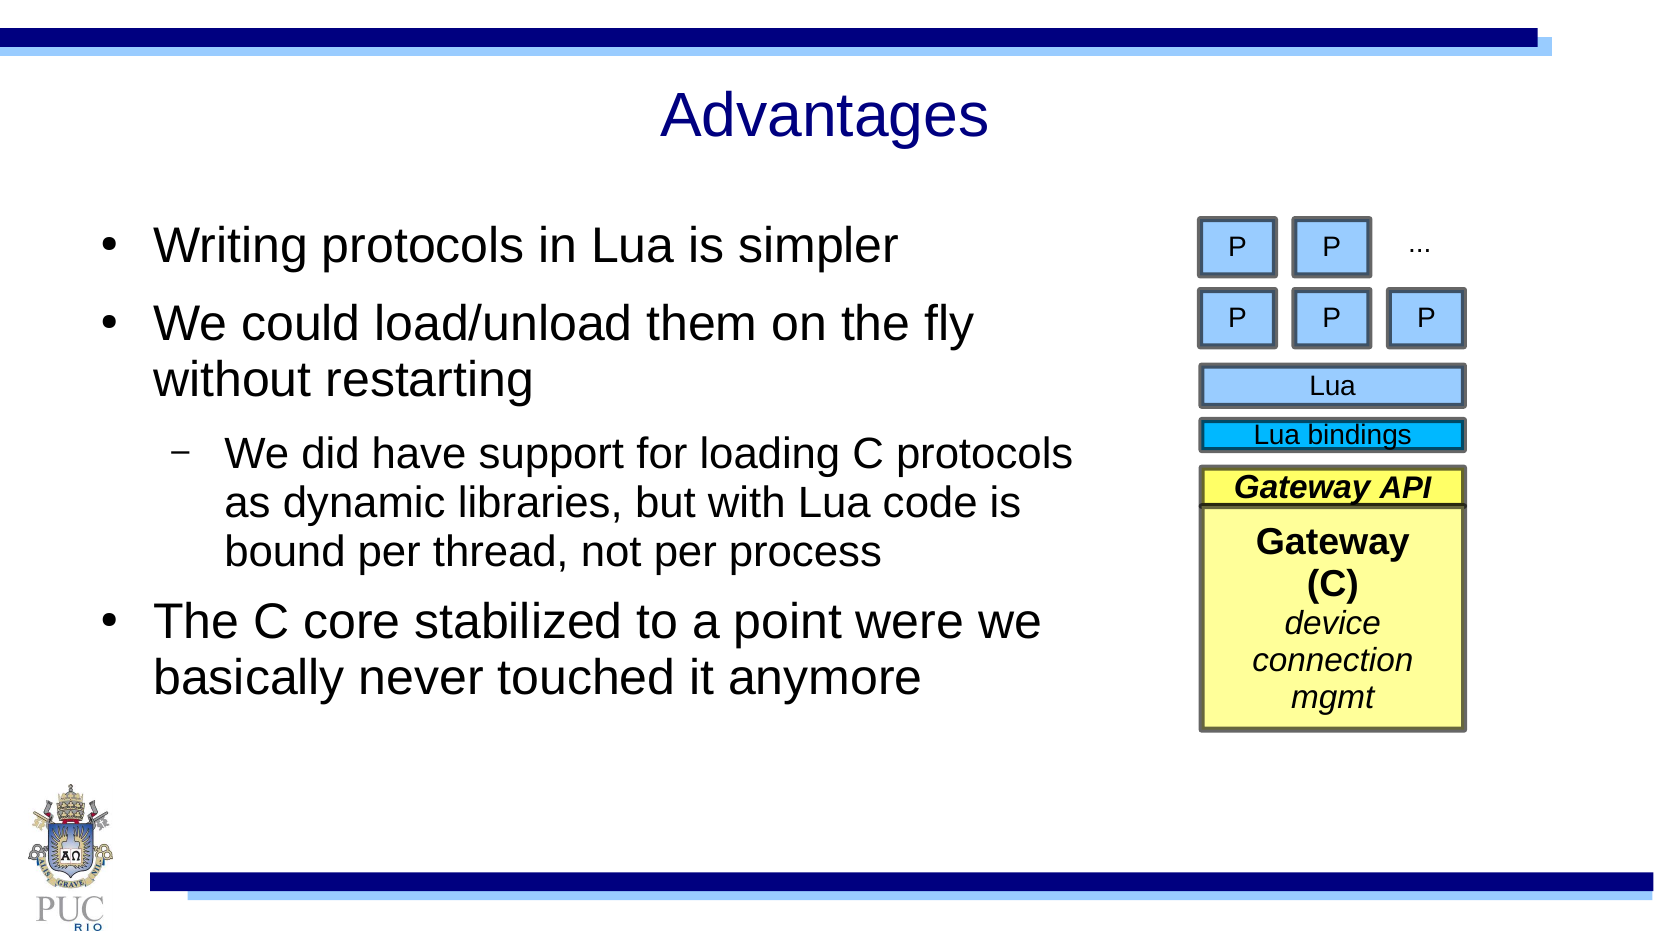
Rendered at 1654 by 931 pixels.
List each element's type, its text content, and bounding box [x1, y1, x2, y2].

text_box P [1294, 219, 1370, 276]
text_box P [1200, 219, 1276, 276]
text_box P [1294, 290, 1370, 347]
list Writing protocols in Lua is simpler We could load/unload them on the fly without restarting We did have support for loading C protocols as dynamic libraries, but with Lua code is bound per thread, not per process The C core stabilized to a point were we basically never touched it anymore [82, 217, 1088, 758]
text_box P [1200, 290, 1276, 347]
picture [28, 784, 113, 931]
title Advantages [37, 37, 1613, 193]
text_box Gateway API [1201, 467, 1465, 506]
text_box P [1388, 290, 1464, 347]
text_box Gateway (C) device connection mgmt [1201, 506, 1465, 730]
text_box Lua bindings [1201, 420, 1464, 451]
text_box ... [1393, 220, 1447, 267]
text_box Lua [1201, 365, 1464, 406]
